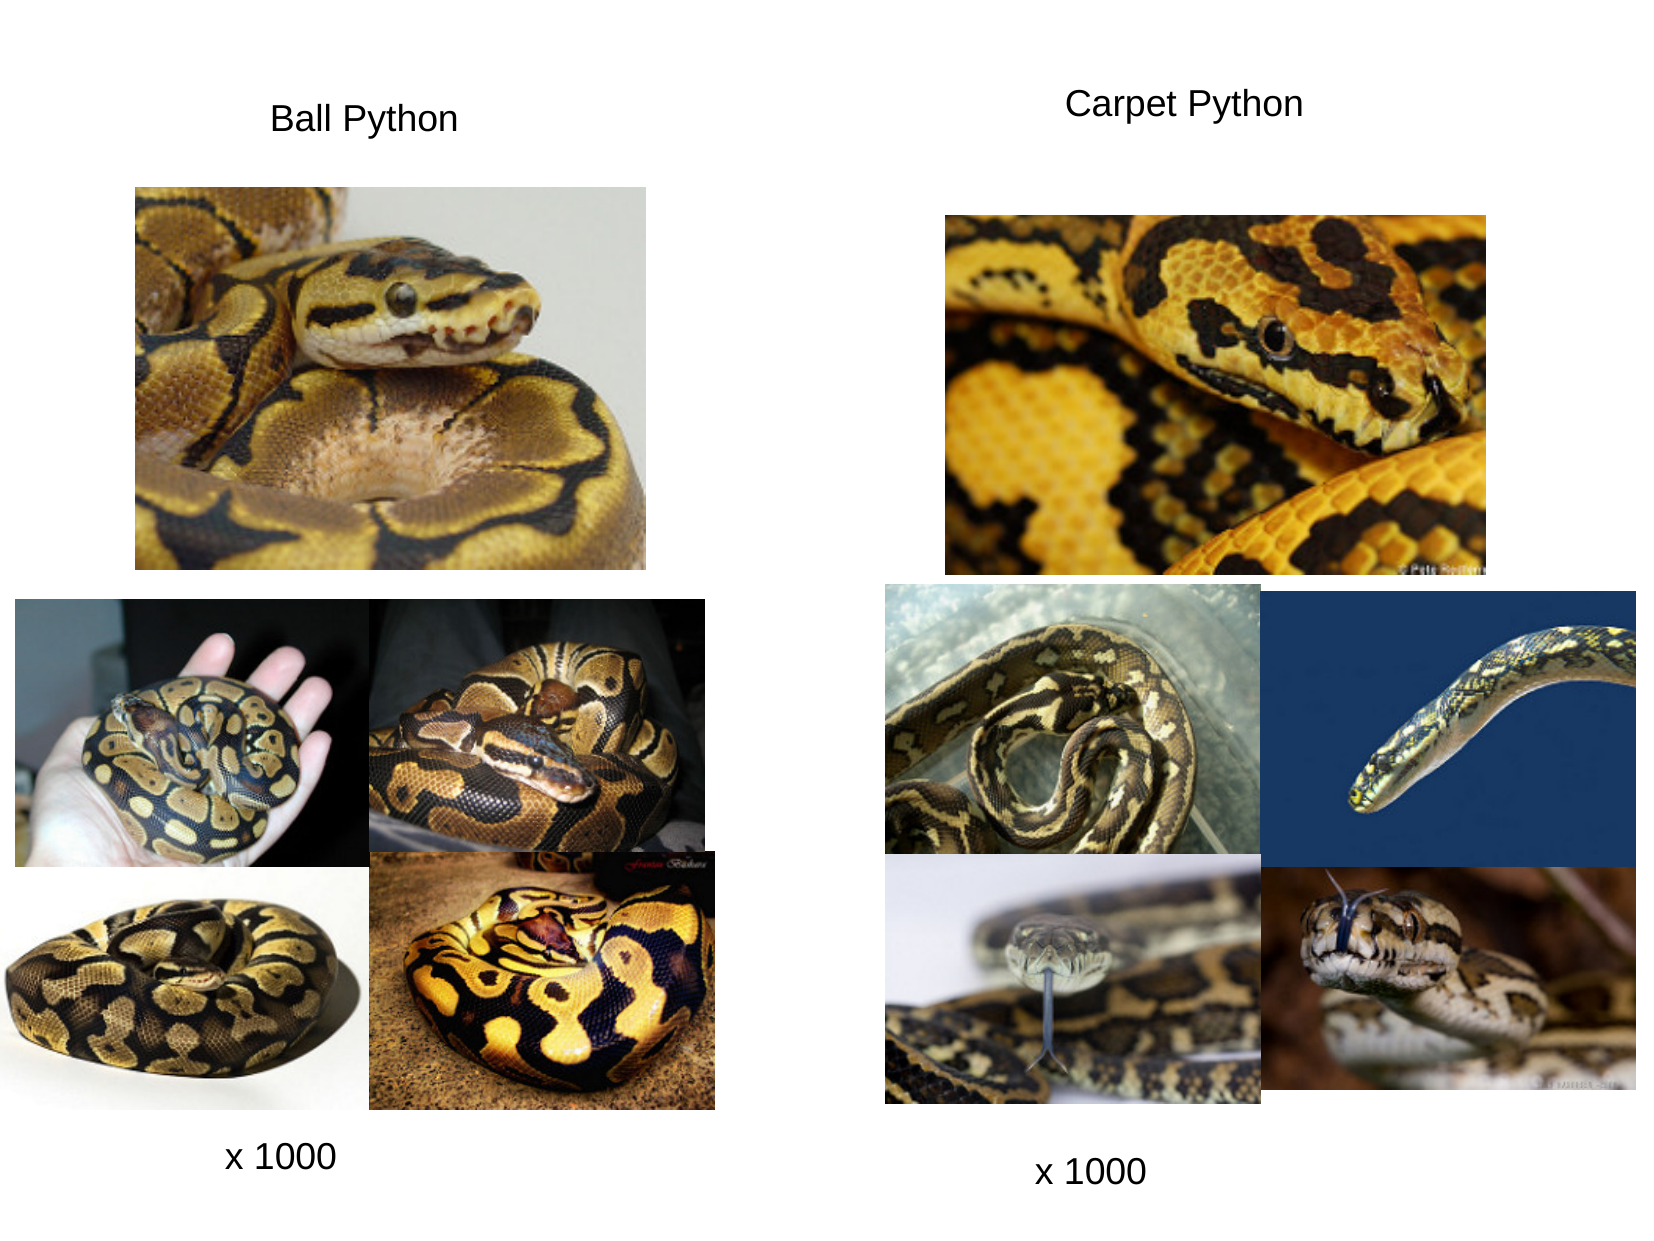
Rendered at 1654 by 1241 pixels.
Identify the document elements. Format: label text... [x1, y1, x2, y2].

picture [945, 215, 1486, 575]
picture [135, 187, 646, 571]
text_box Ball Python [255, 90, 646, 147]
text_box x 1000 [1020, 1143, 1531, 1201]
picture [0, 599, 715, 1111]
text_box Carpet Python [1050, 75, 1486, 132]
picture [885, 584, 1636, 1104]
text_box x 1000 [210, 1128, 721, 1186]
